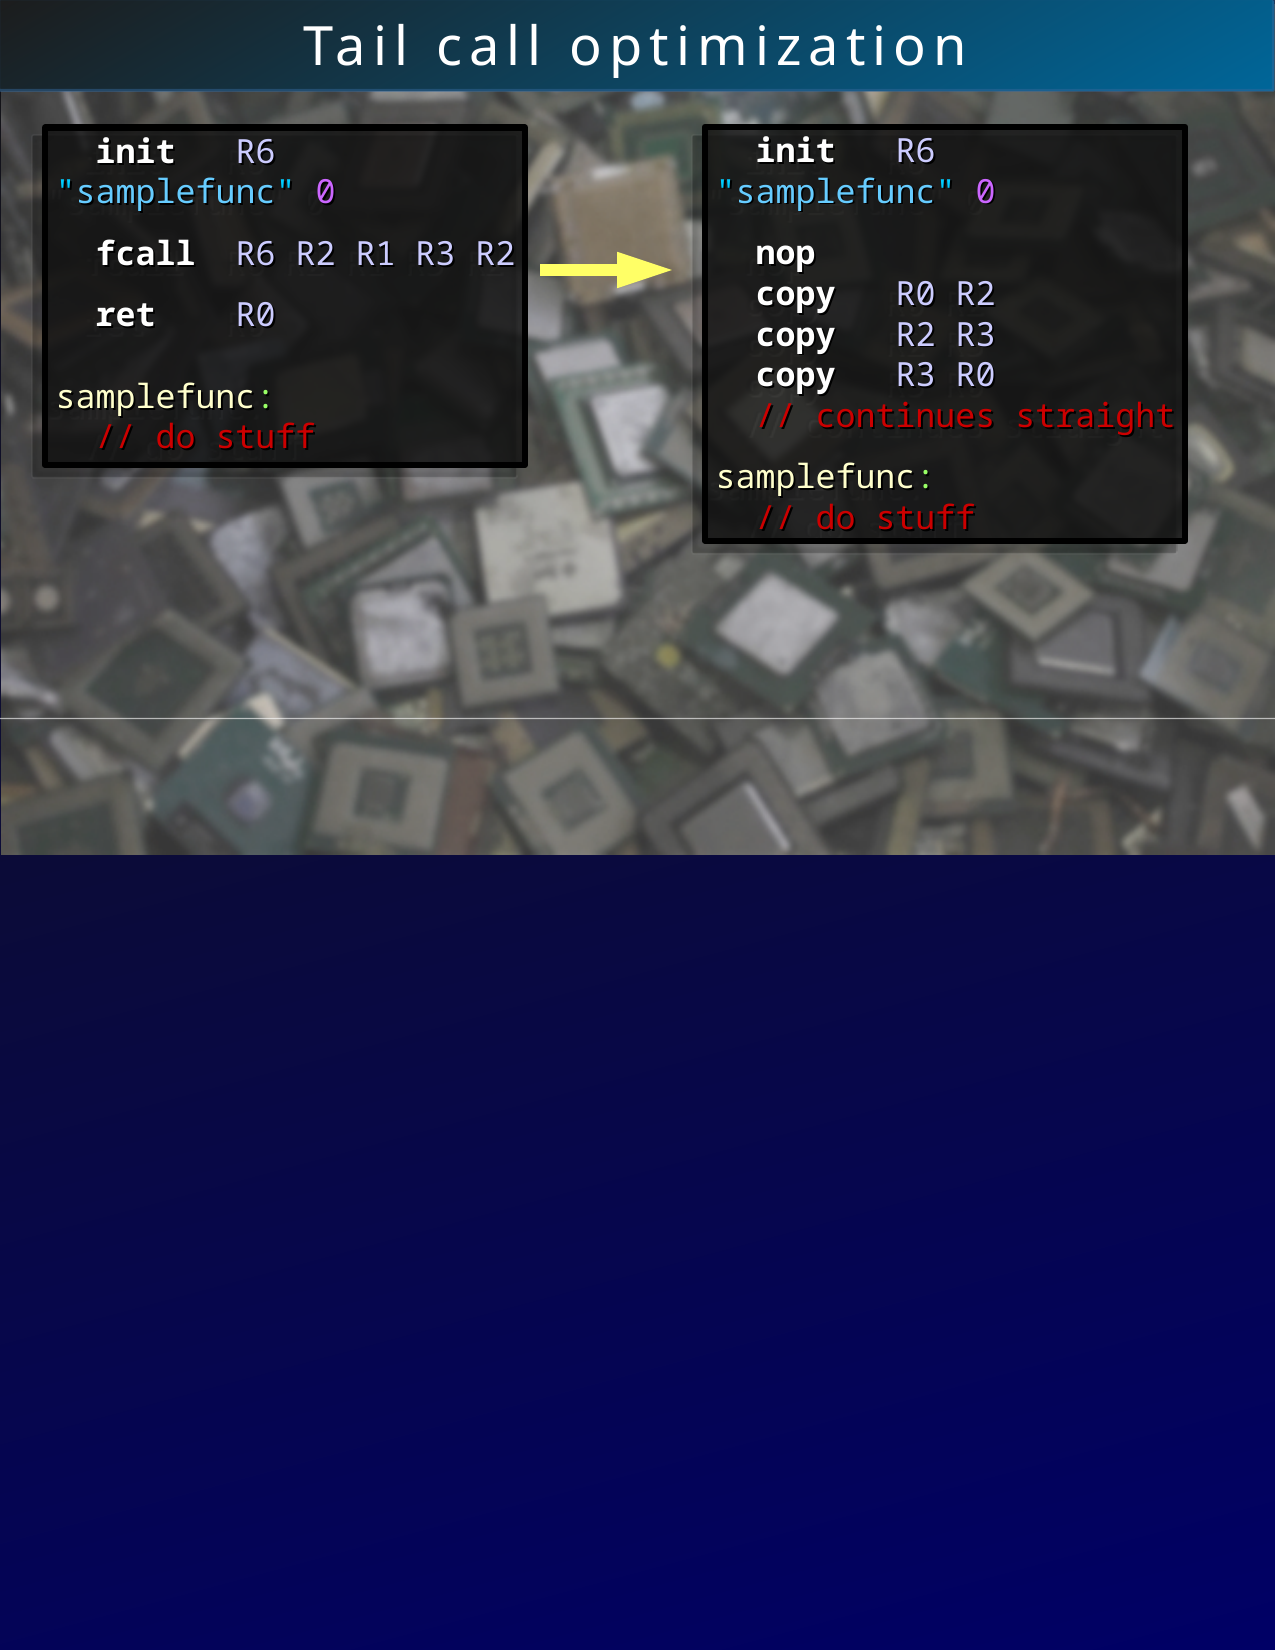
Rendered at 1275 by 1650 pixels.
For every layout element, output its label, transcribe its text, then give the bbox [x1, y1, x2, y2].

picture [1, 92, 1275, 717]
text_box init R6 "samplefunc" 0 nop copy R0 R2 copy R2 R3 copy R3 R0 // continues straight samplefunc: // do stuff [705, 126, 1186, 466]
text_box init R6 "samplefunc" 0 fcall R6 R2 R1 R3 R2 ret R0 samplefunc: // do stuff [45, 127, 526, 466]
picture [1, 720, 1275, 856]
text_box Tail call optimization [0, 0, 1274, 84]
